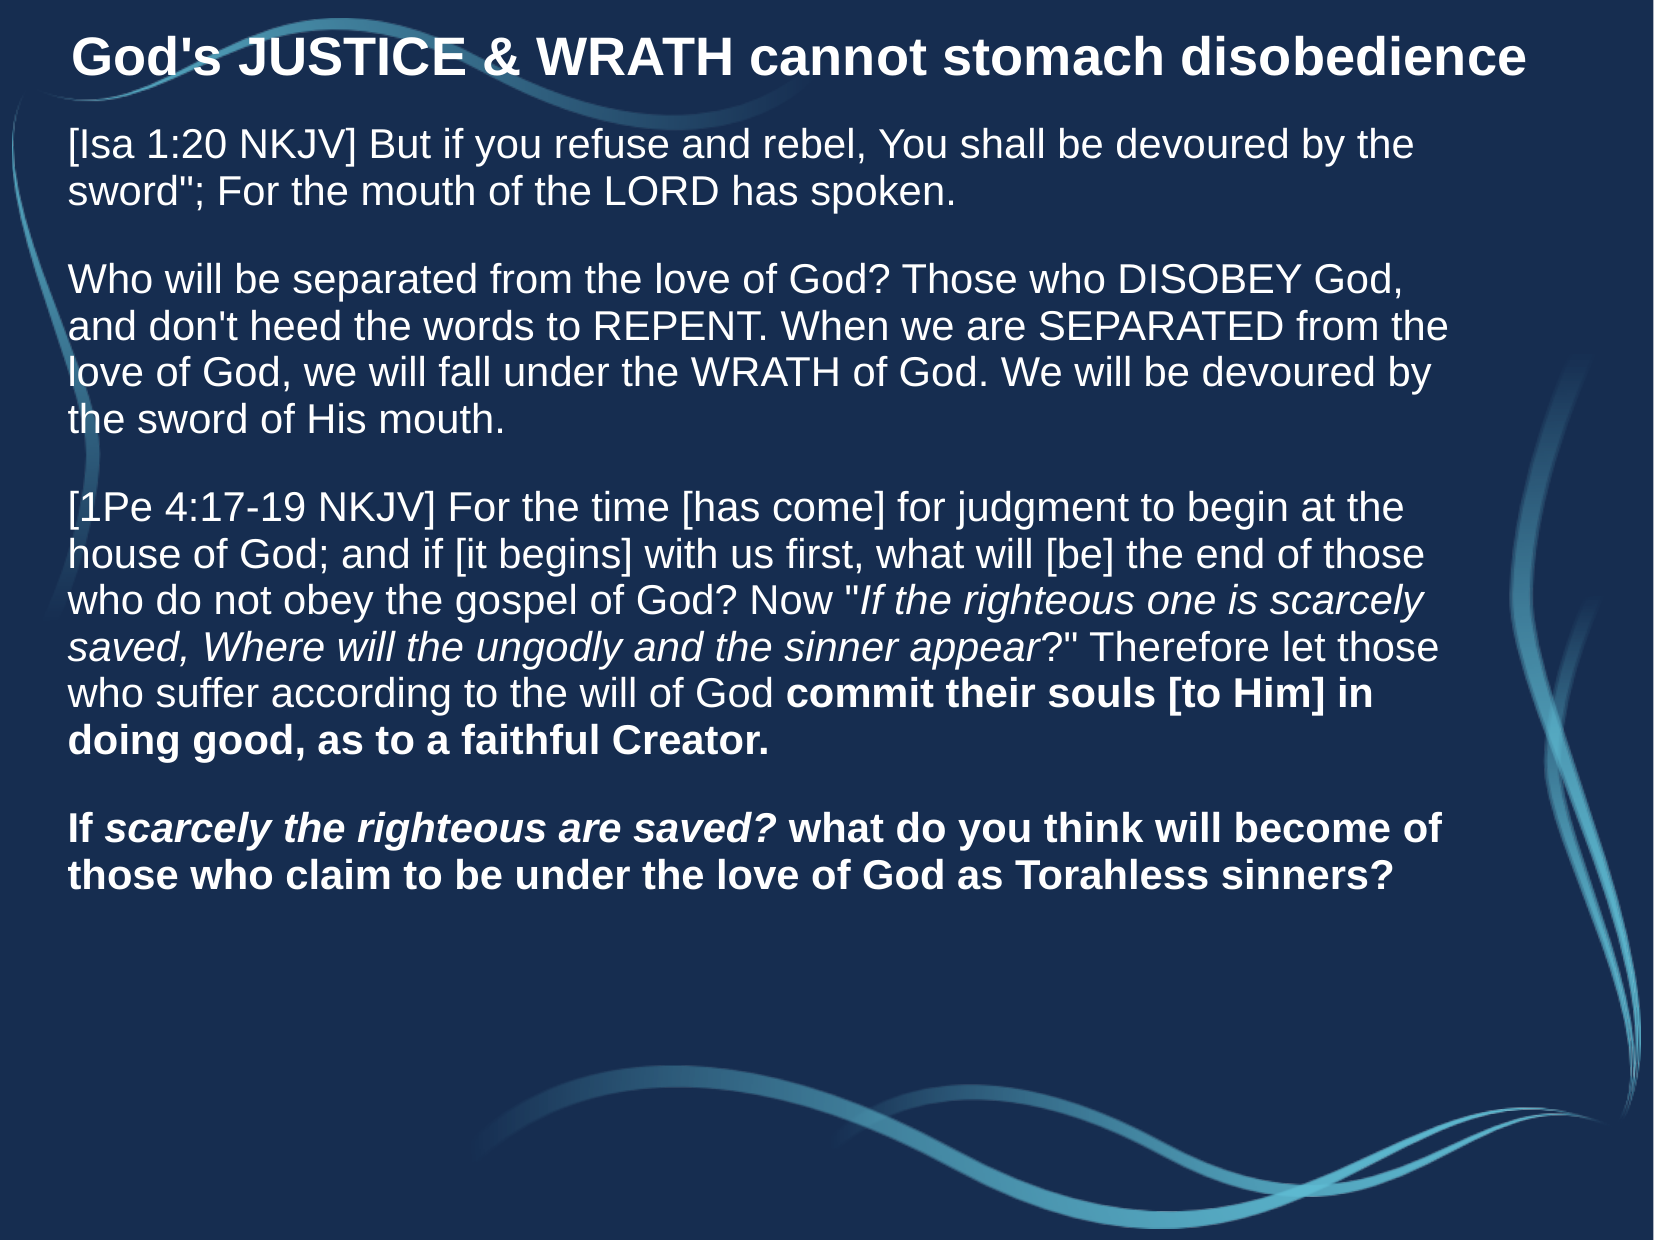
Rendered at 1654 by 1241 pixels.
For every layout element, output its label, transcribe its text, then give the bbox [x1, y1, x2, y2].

picture [460, 346, 1641, 1229]
title God's JUSTICE & WRATH cannot stomach disobedience [56, 18, 1545, 103]
list [Isa 1:20 NKJV] But if you refuse and rebel, You shall be devoured by the sword"; For the mouth of the LORD has spoken. Who will be separated from the love of God? Those who DISOBEY God, and don't heed the words to REPENT. When we are SEPARATED from the love of God, we will fall under the WRATH of God. We will be devoured by the sword of His mouth. [1Pe 4:17-19 NKJV] For the time [has come] for judgment to begin at the house of God; and if [it begins] with us first, what will [be] the end of those who do not obey the gospel of God? Now "If the righteous one is scarcely saved, Where will the ungodly and the sinner appear?" Therefore let those who suffer according to the will of God commit their souls [to Him] in doing good, as to a faithful Creator. If scarcely the righteous are saved? what do you think will become of those who claim to be under the love of God as Torahless sinners? [48, 113, 1492, 1099]
picture [12, 18, 822, 625]
